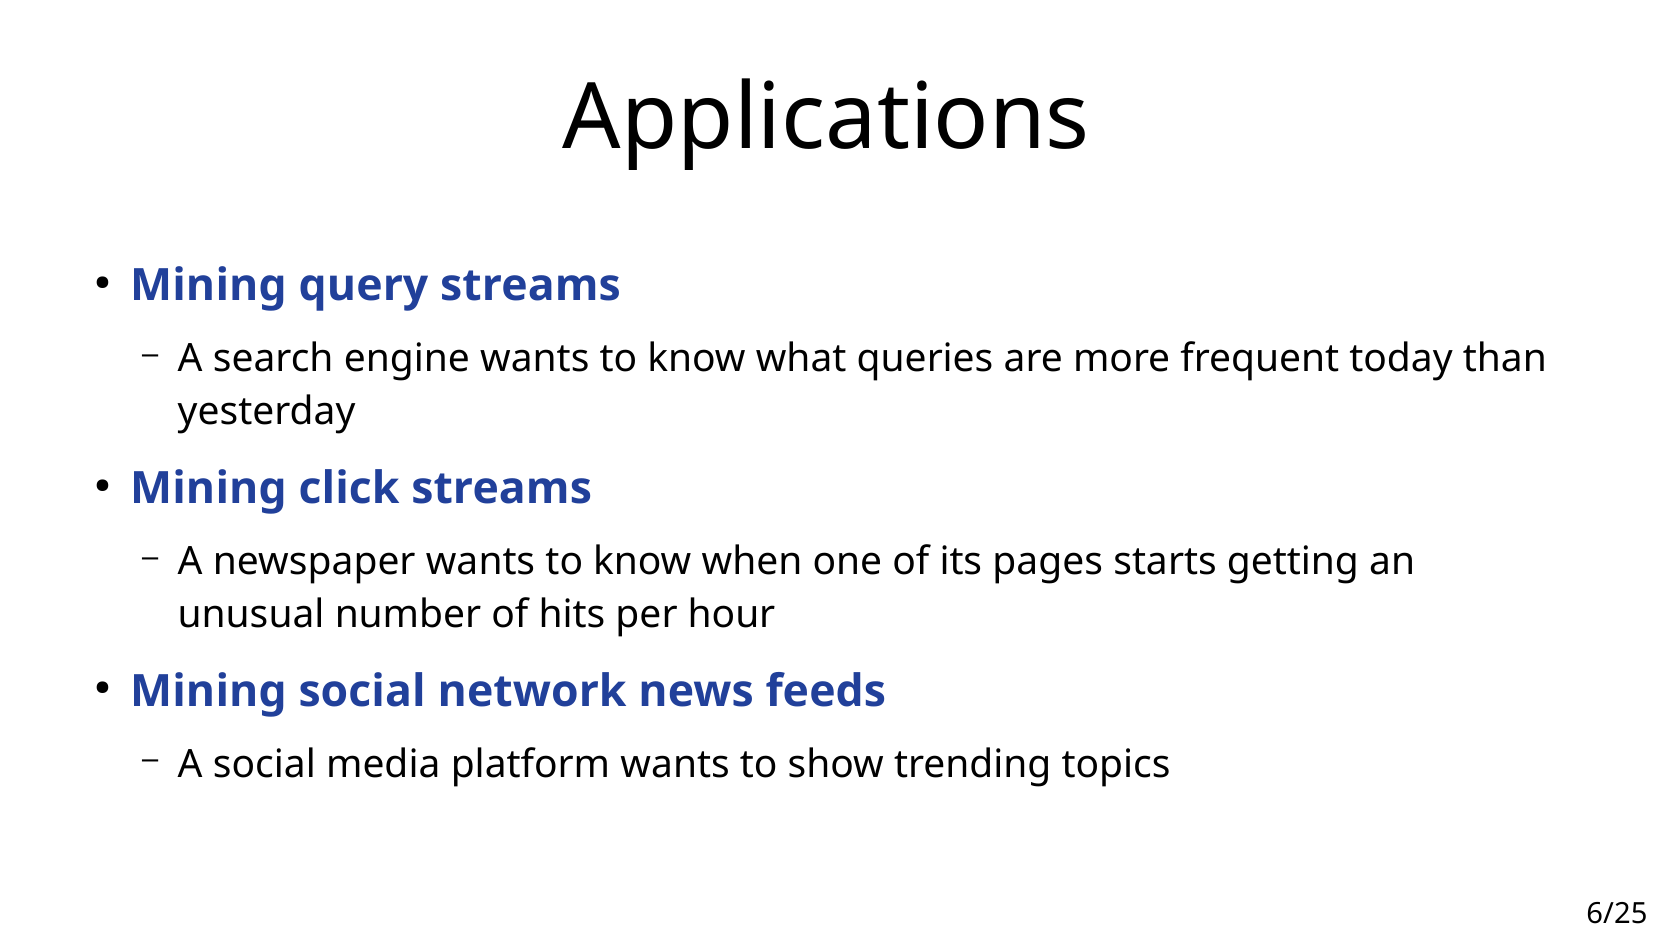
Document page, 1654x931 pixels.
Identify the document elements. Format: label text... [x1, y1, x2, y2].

list Mining query streams A search engine wants to know what queries are more frequent today than yesterday Mining click streams A newspaper wants to know when one of its pages starts getting an unusual number of hits per hour Mining social network news feeds A social media platform wants to show trending topics [82, 253, 1571, 793]
title Applications [82, 1, 1571, 226]
